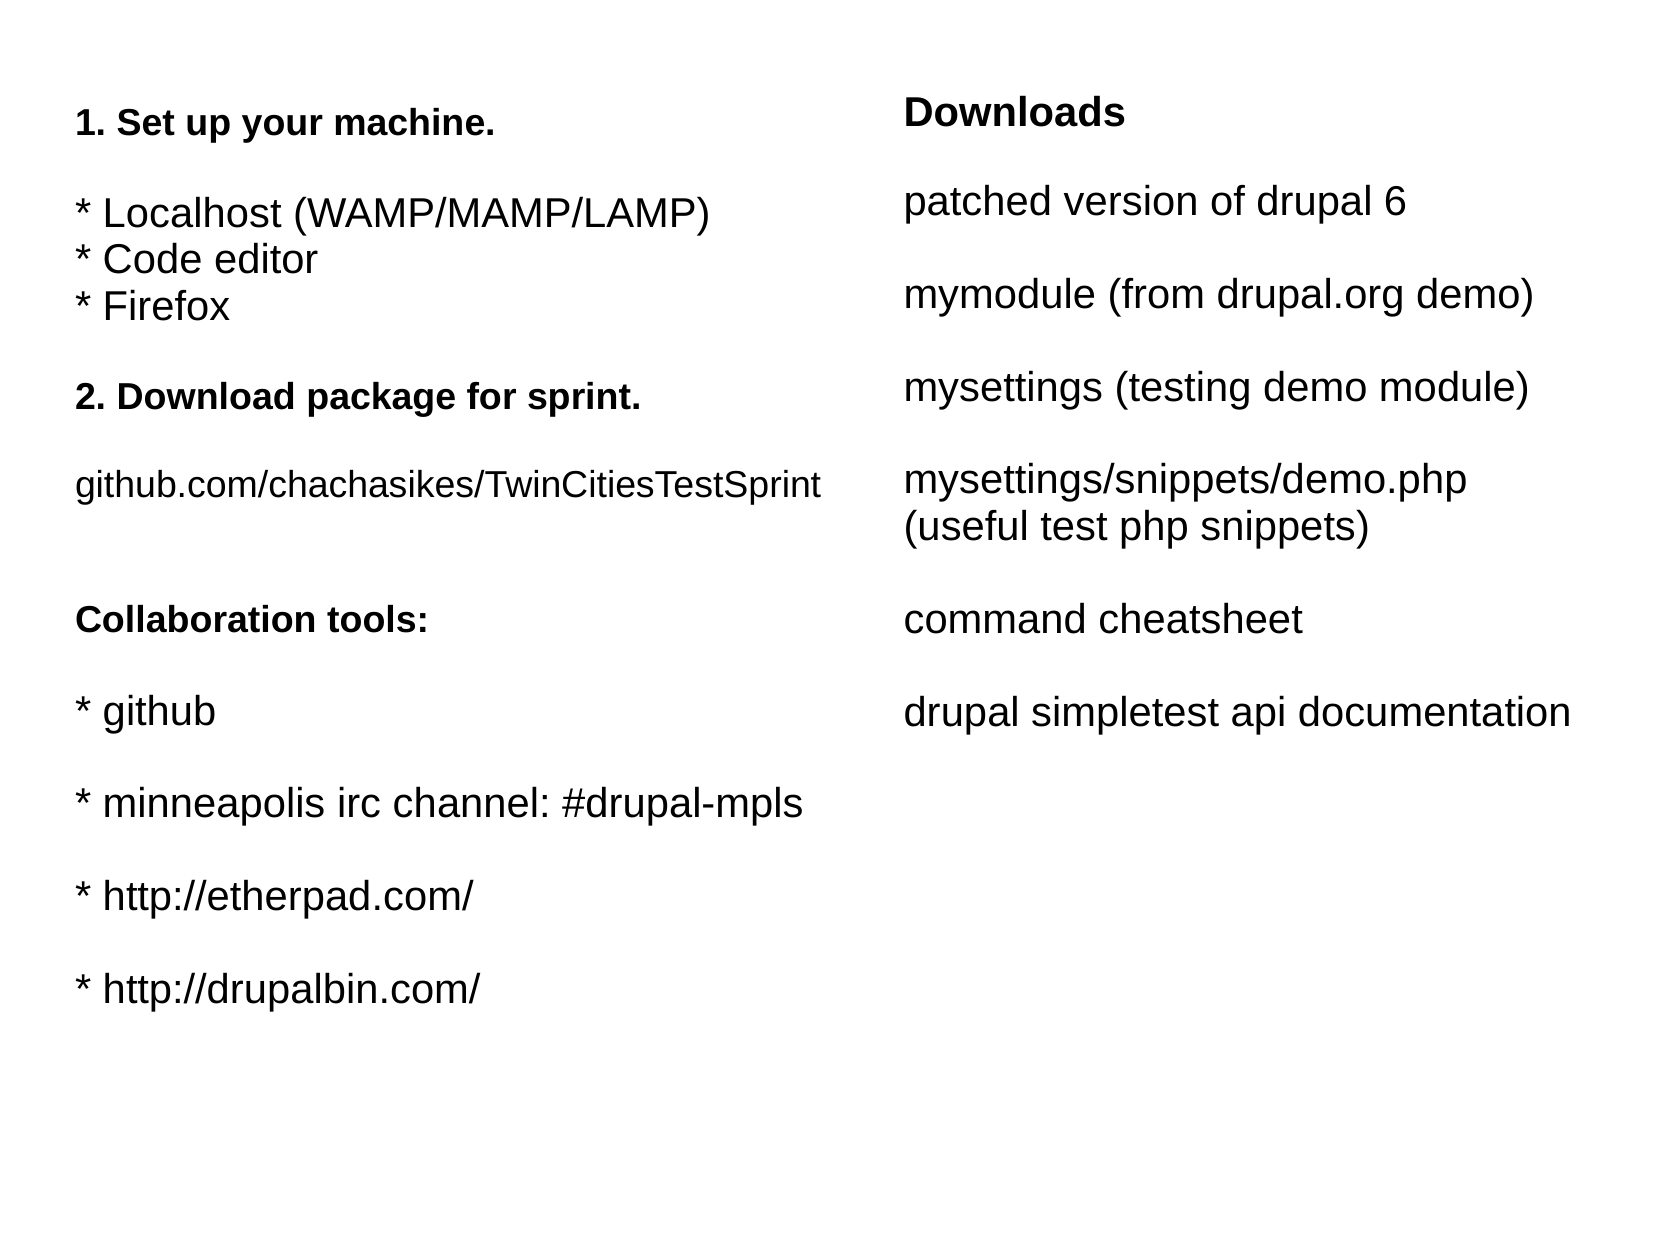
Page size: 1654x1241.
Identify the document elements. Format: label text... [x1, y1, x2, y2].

title 1. Set up your machine. * Localhost (WAMP/MAMP/LAMP) * Code editor * Firefox 2. Download package for sprint. github.com/chachasikes/TwinCitiesTestSprint Collaboration tools: * github * minneapolis irc channel: #drupal-mpls * http://etherpad.com/ * http://drupalbin.com/ [75, 100, 901, 1013]
title Downloads patched version of drupal 6 mymodule (from drupal.org demo) mysettings (testing demo module) mysettings/snippets/demo.php (useful test php snippets) command cheatsheet drupal simpletest api documentation [903, 88, 1654, 1071]
